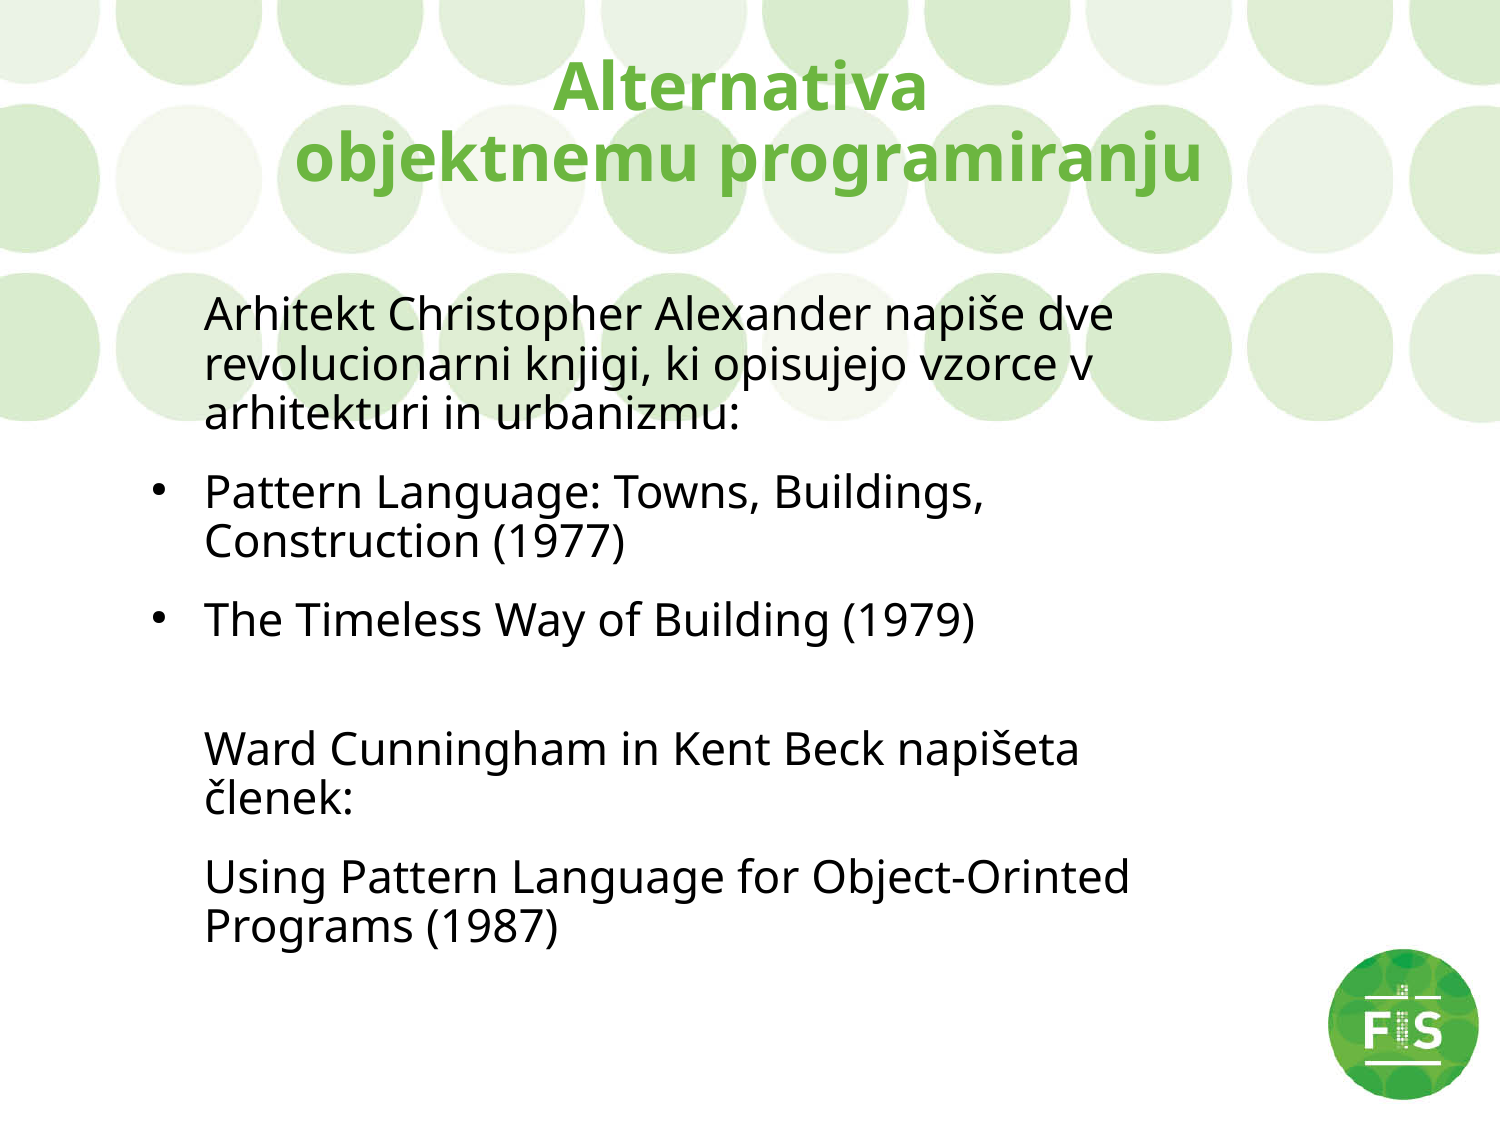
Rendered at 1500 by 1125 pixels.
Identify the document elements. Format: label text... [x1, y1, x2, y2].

list Arhitekt Christopher Alexander napiše dve revolucionarni knjigi, ki opisujejo vzorce v arhitekturi in urbanizmu: Pattern Language: Towns, Buildings, Construction (1977) The Timeless Way of Building (1979) Ward Cunningham in Kent Beck napišeta členek: Using Pattern Language for Object-Orinted Programs (1987) [118, 283, 1241, 1087]
title Alternativa objektnemu programiranju [75, 45, 1425, 233]
picture [0, 0, 1500, 1125]
